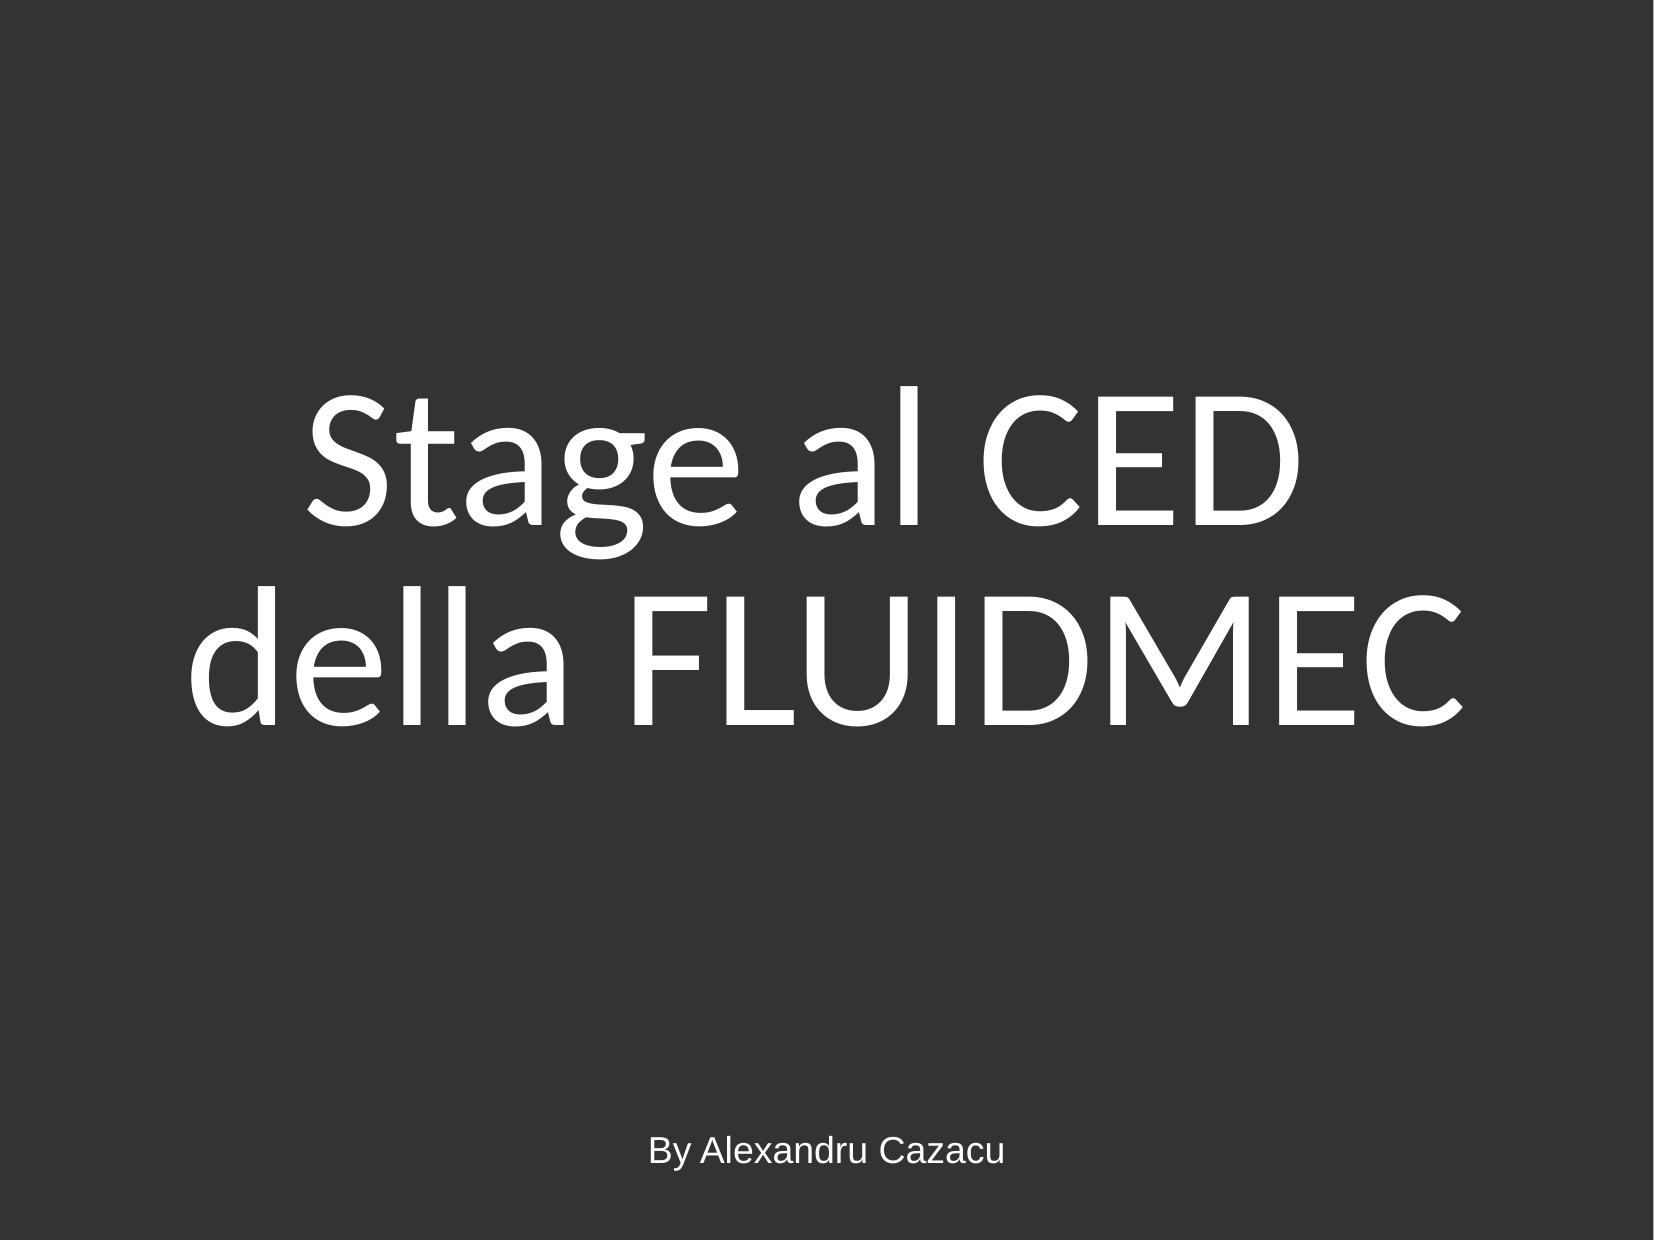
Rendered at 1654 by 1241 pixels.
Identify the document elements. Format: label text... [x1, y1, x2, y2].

text_box Stage al CED della FLUIDMEC [169, 368, 1484, 872]
text_box By Alexandru Cazacu [633, 1122, 1021, 1179]
